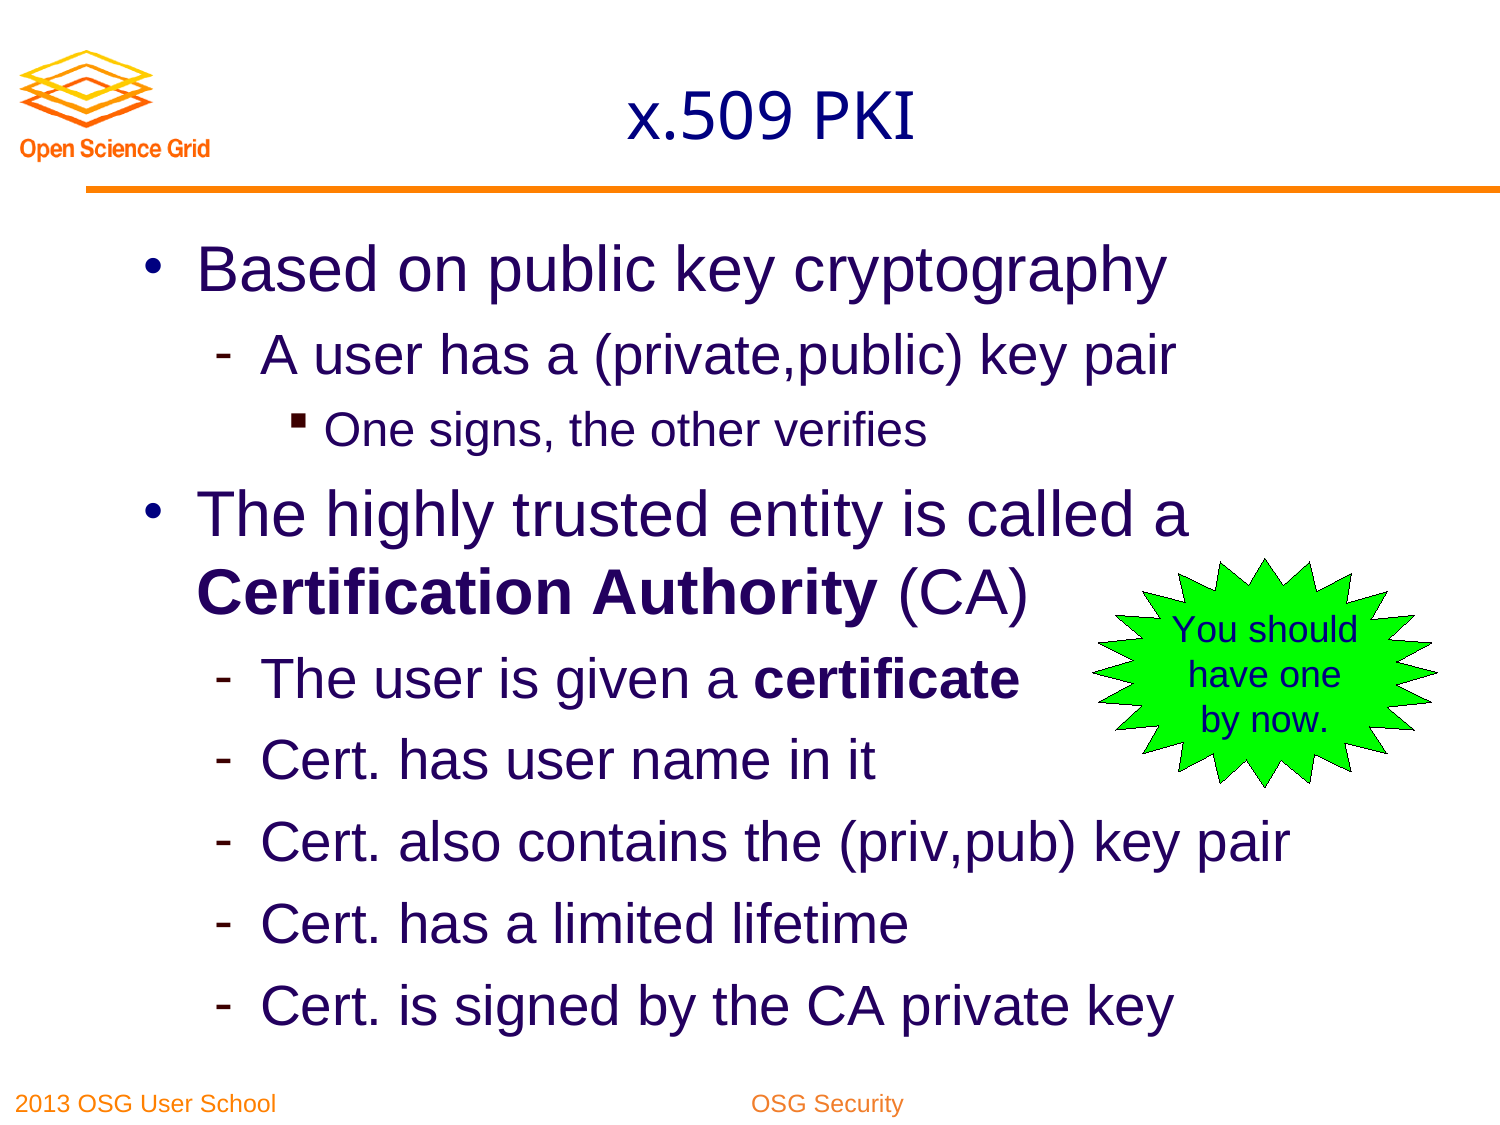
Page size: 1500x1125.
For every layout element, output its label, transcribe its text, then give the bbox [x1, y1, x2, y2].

title x.509 PKI [201, 18, 1342, 207]
text_box You should have one by now. [1092, 558, 1438, 788]
list Based on public key cryptography A user has a (private,public) key pair One signs, the other verifies The highly trusted entity is called a Certification Authority (CA) The user is given a certificate Cert. has user name in it Cert. also contains the (priv,pub) key pair Cert. has a limited lifetime Cert. is signed by the CA private key [127, 218, 1403, 1053]
picture [0, 27, 201, 179]
